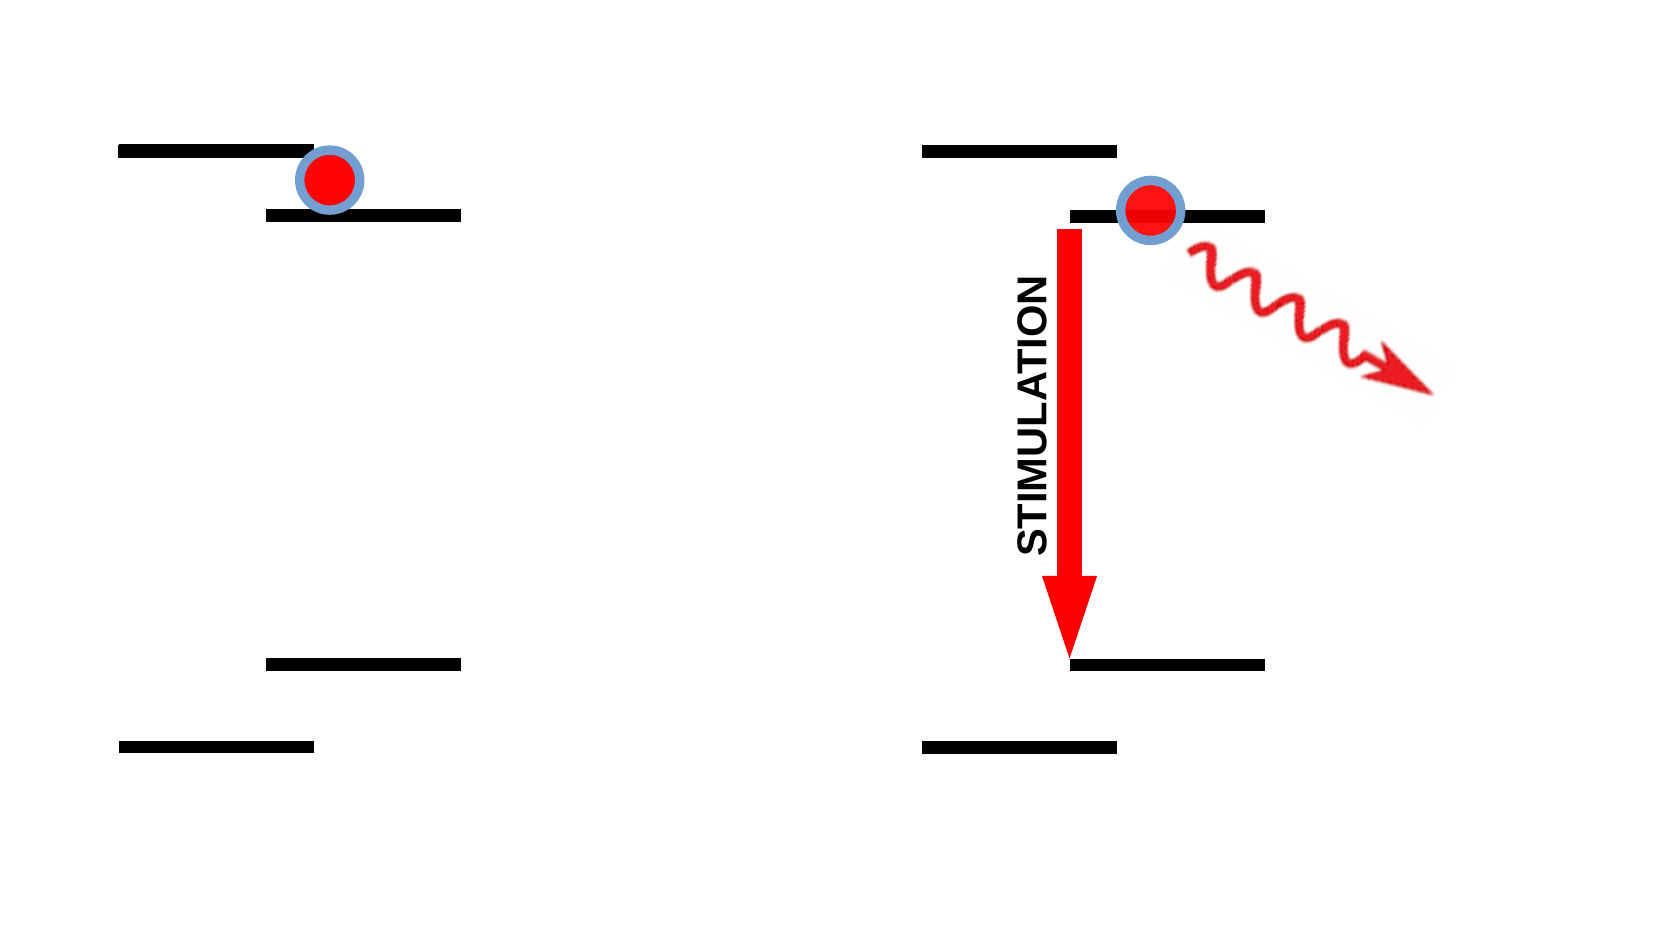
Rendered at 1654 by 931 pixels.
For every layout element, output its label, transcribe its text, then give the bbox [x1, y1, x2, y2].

picture [1156, 223, 1462, 432]
text_box [299, 150, 360, 211]
text_box STIMULATION [1001, 160, 1063, 671]
text_box [1120, 180, 1181, 241]
